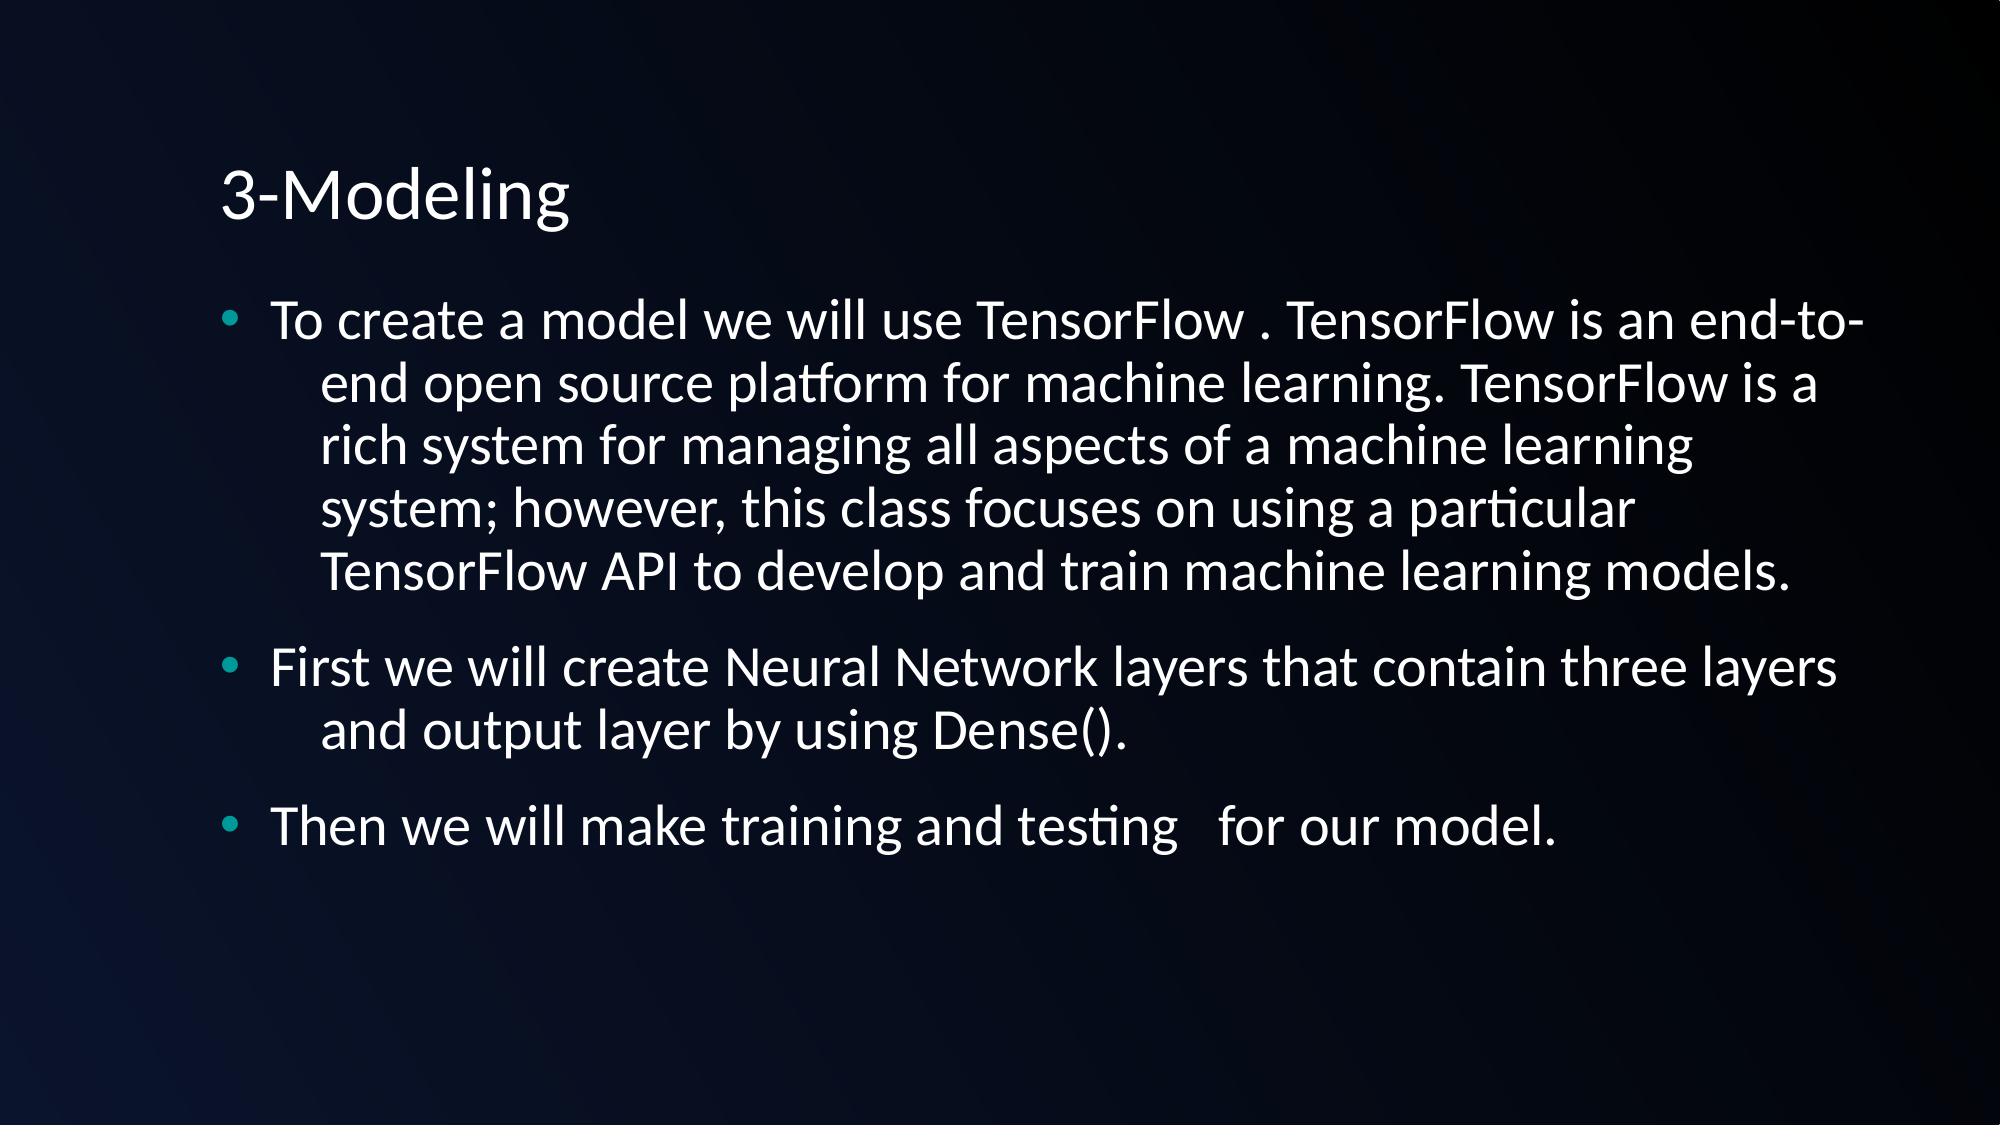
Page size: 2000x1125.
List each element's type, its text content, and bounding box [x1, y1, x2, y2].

list To create a model we will use TensorFlow . TensorFlow is an end-to-end open source platform for machine learning. TensorFlow is a rich system for managing all aspects of a machine learning system; however, this class focuses on using a particular TensorFlow API to develop and train machine learning models. First we will create Neural Network layers that contain three layers and output layer by using Dense(). Then we will make training and testing for our model. [199, 279, 1900, 1012]
title 3-Modeling [199, 45, 1900, 246]
